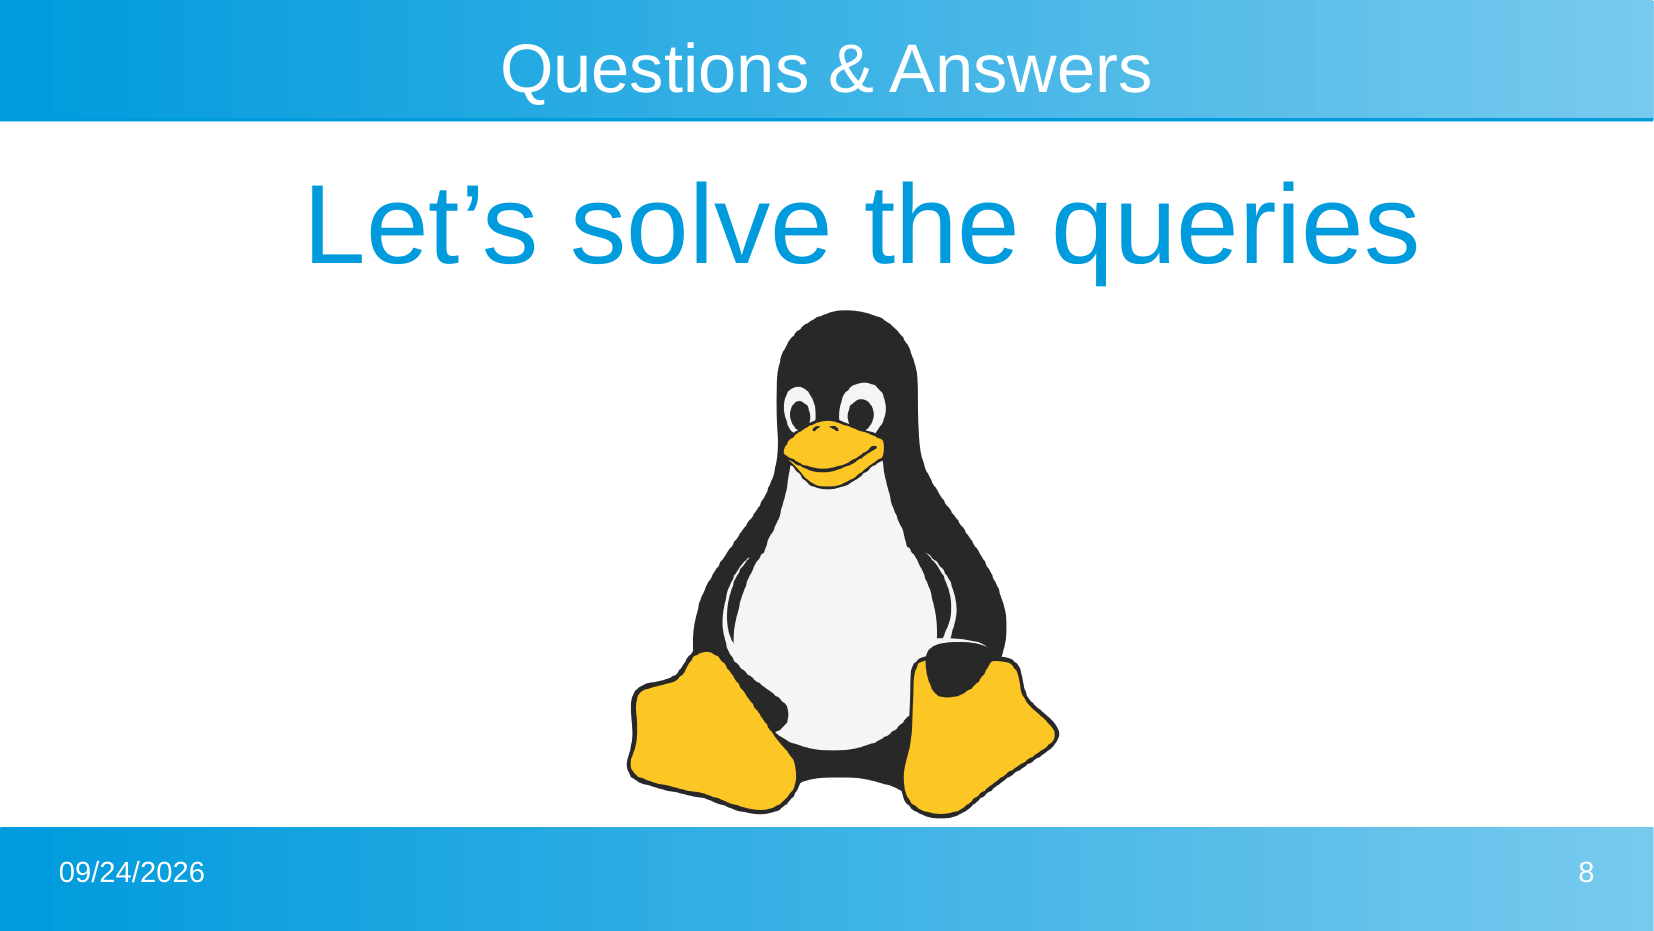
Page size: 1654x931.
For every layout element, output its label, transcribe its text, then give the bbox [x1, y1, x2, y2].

title Questions & Answers [59, 29, 1595, 84]
picture [617, 303, 1068, 826]
list Let’s solve the queries [59, 84, 1595, 188]
